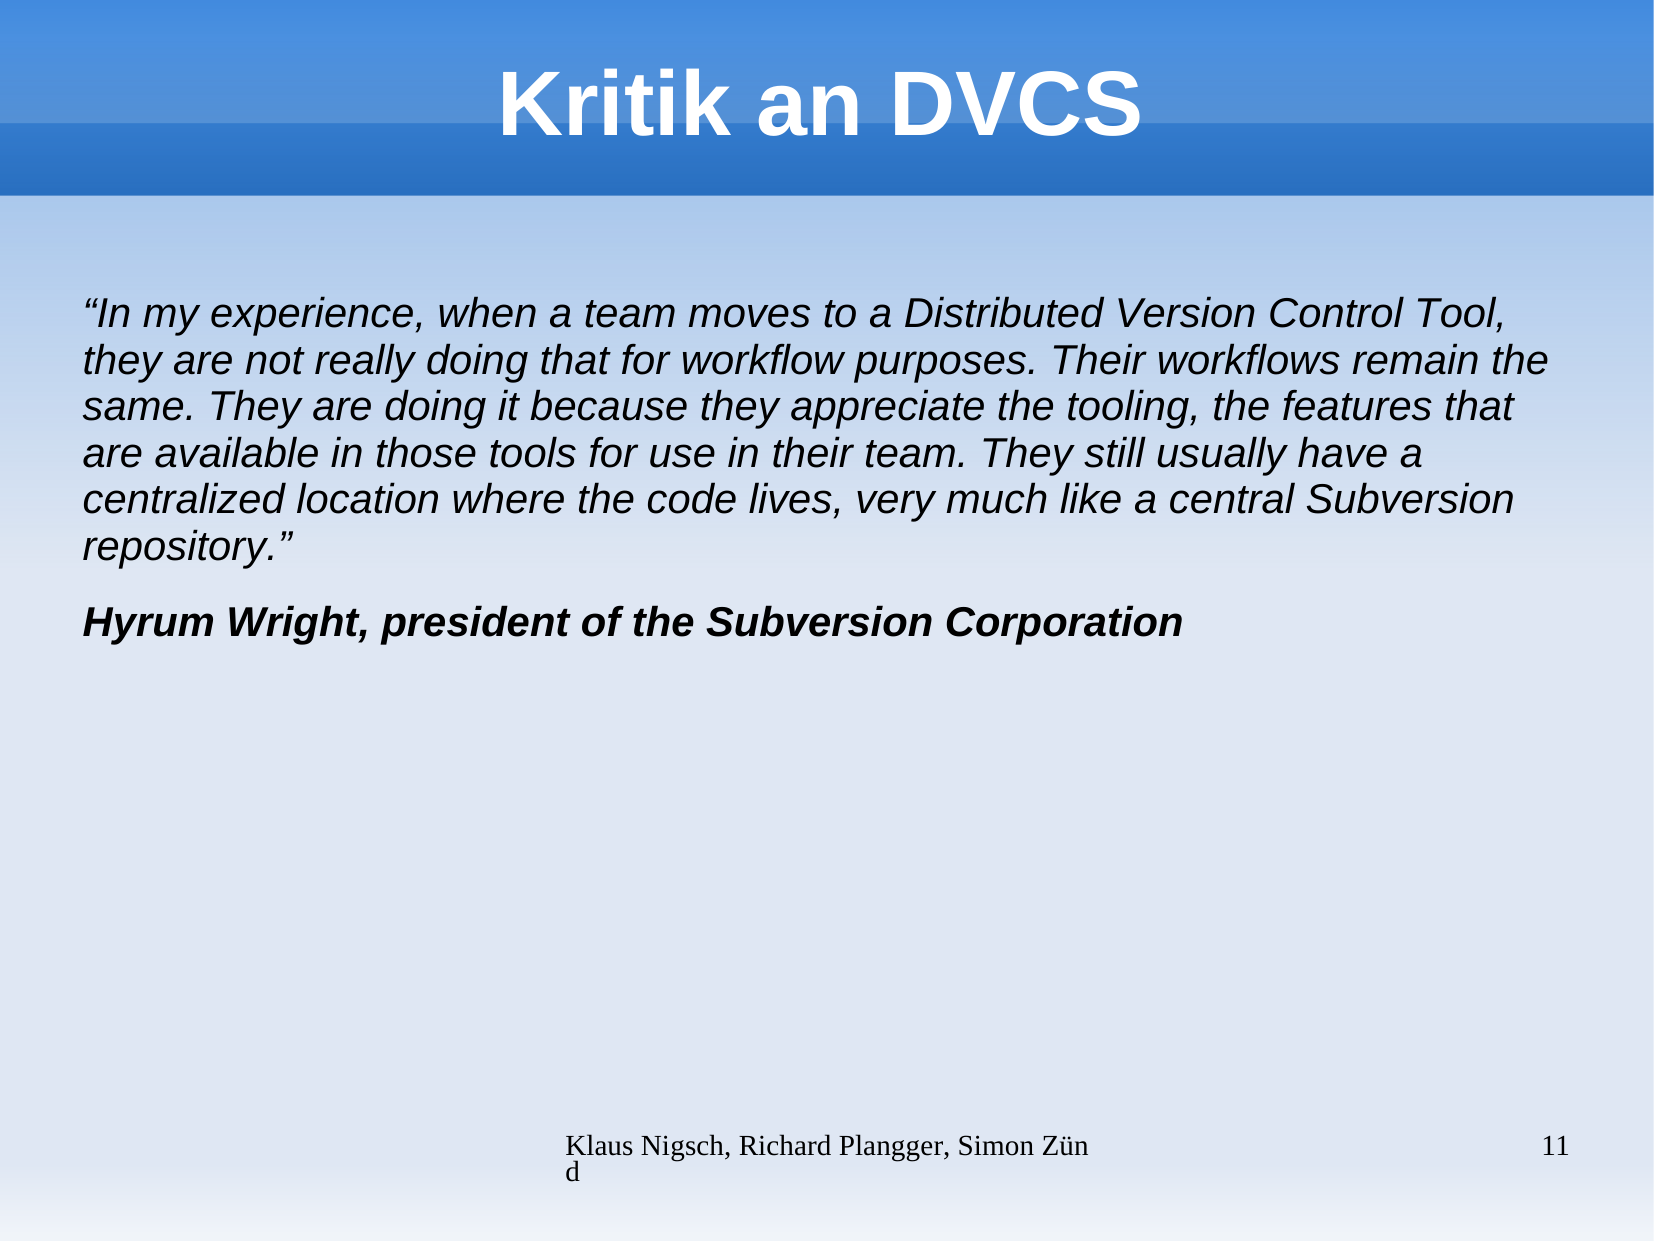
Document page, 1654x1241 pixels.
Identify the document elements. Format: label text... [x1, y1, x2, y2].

list “In my experience, when a team moves to a Distributed Version Control Tool, they are not really doing that for workflow purposes. Their workflows remain the same. They are doing it because they appreciate the tooling, the features that are available in those tools for use in their team. They still usually have a centralized location where the code lives, very much like a central Subversion repository.” Hyrum Wright, president of the Subversion Corporation [82, 290, 1571, 1109]
picture [0, 0, 1654, 1241]
title Kritik an DVCS [76, 0, 1565, 208]
